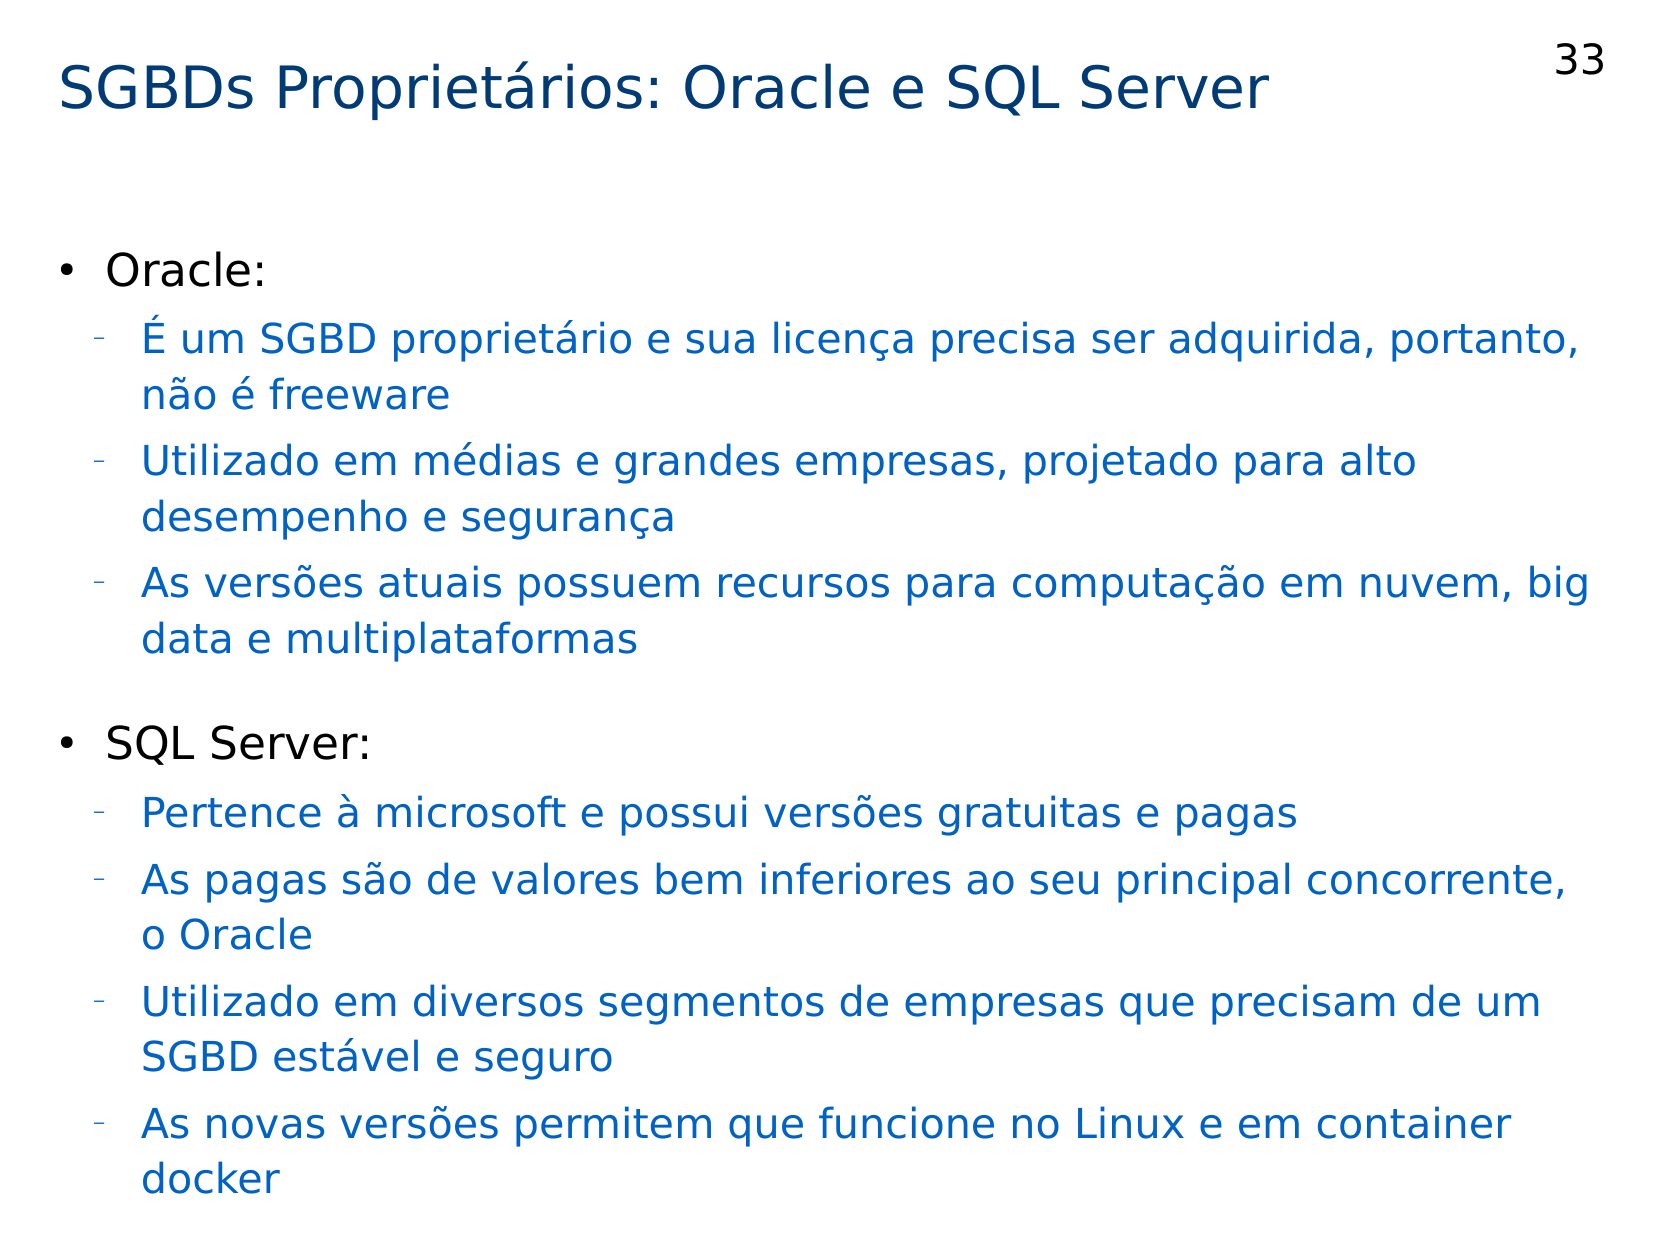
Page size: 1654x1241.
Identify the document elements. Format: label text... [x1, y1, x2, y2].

title SGBDs Proprietários: Oracle e SQL Server [59, 29, 1506, 148]
list Oracle: É um SGBD proprietário e sua licença precisa ser adquirida, portanto, não é freeware Utilizado em médias e grandes empresas, projetado para alto desempenho e segurança As versões atuais possuem recursos para computação em nuvem, big data e multiplataformas SQL Server: Pertence à microsoft e possui versões gratuitas e pagas As pagas são de valores bem inferiores ao seu principal concorrente, o Oracle Utilizado em diversos segmentos de empresas que precisam de um SGBD estável e seguro As novas versões permitem que funcione no Linux e em container docker [59, 236, 1595, 1211]
